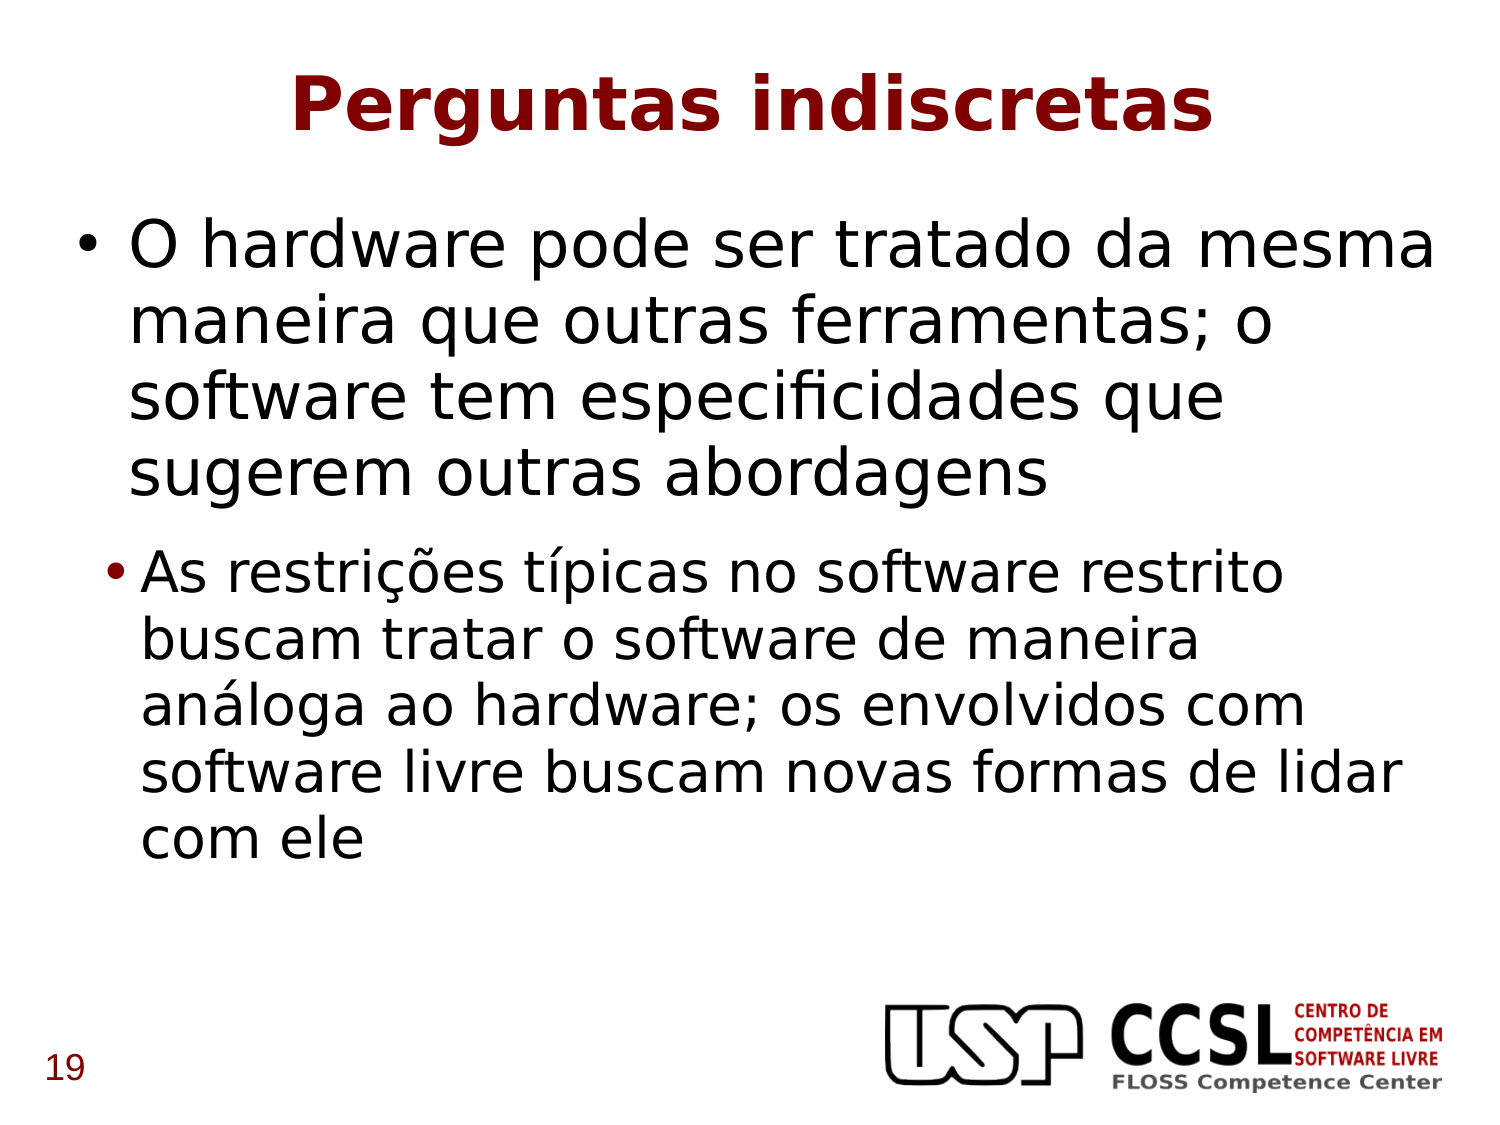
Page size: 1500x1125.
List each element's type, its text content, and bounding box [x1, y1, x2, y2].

picture [885, 1003, 1442, 1093]
list O hardware pode ser tratado da mesma maneira que outras ferramentas; o software tem especificidades que sugerem outras abordagens As restrições típicas no software restrito buscam tratar o software de maneira análoga ao hardware; os envolvidos com software livre buscam novas formas de lidar com ele [59, 206, 1447, 950]
title Perguntas indiscretas [59, 29, 1447, 180]
